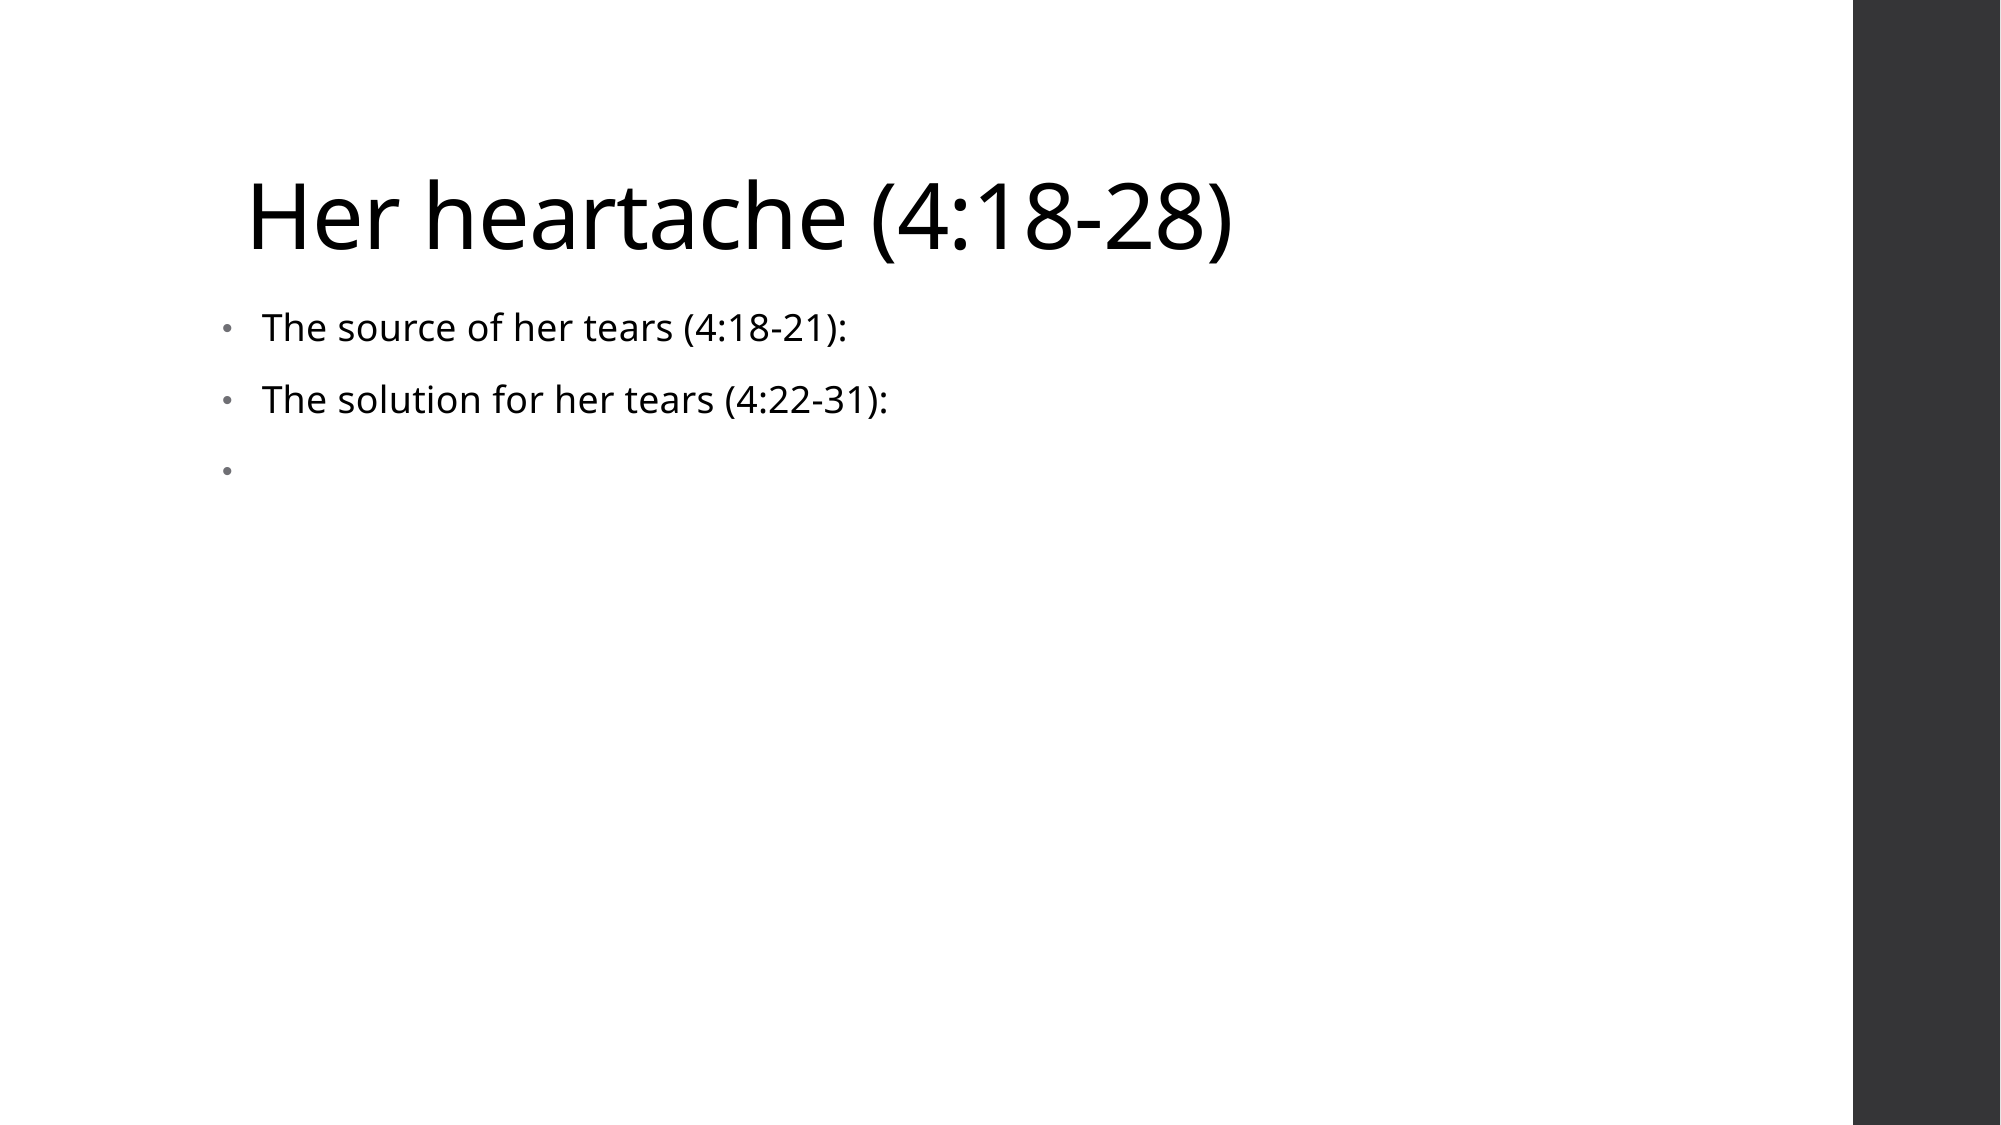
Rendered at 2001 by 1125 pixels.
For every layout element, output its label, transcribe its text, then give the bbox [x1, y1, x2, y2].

title Her heartache (4:18-28) [206, 60, 1797, 278]
list The source of her tears (4:18-21): The solution for her tears (4:22-31): [206, 299, 1617, 1014]
